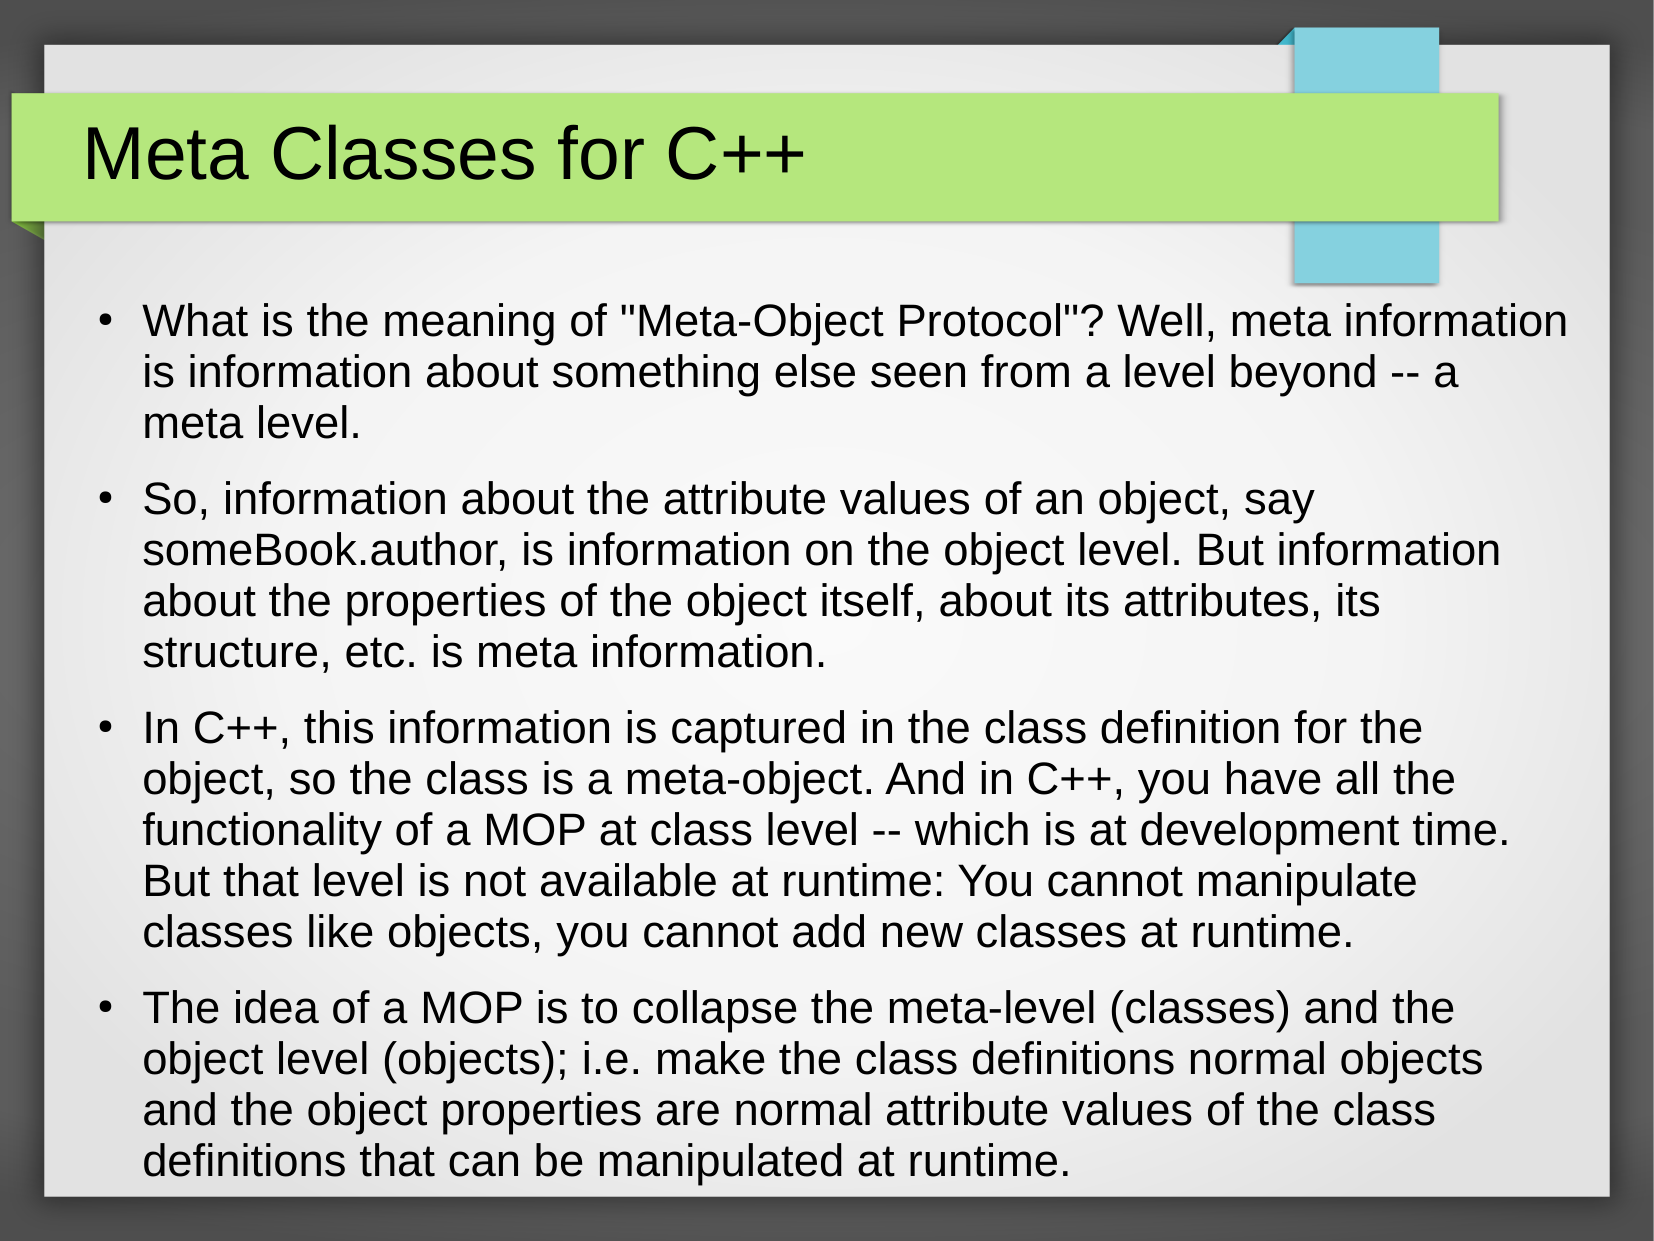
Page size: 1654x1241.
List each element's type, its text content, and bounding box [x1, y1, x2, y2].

list What is the meaning of "Meta-Object Protocol"? Well, meta information is information about something else seen from a level beyond -- a meta level. So, information about the attribute values of an object, say someBook.author, is information on the object level. But information about the properties of the object itself, about its attributes, its structure, etc. is meta information. In C++, this information is captured in the class definition for the object, so the class is a meta-object. And in C++, you have all the functionality of a MOP at class level -- which is at development time. But that level is not available at runtime: You cannot manipulate classes like objects, you cannot add new classes at runtime. The idea of a MOP is to collapse the meta-level (classes) and the object level (objects); i.e. make the class definitions normal objects and the object properties are normal attribute values of the class definitions that can be manipulated at runtime. [82, 295, 1571, 1193]
picture [0, 0, 1654, 1241]
title Meta Classes for C++ [82, 94, 1264, 213]
